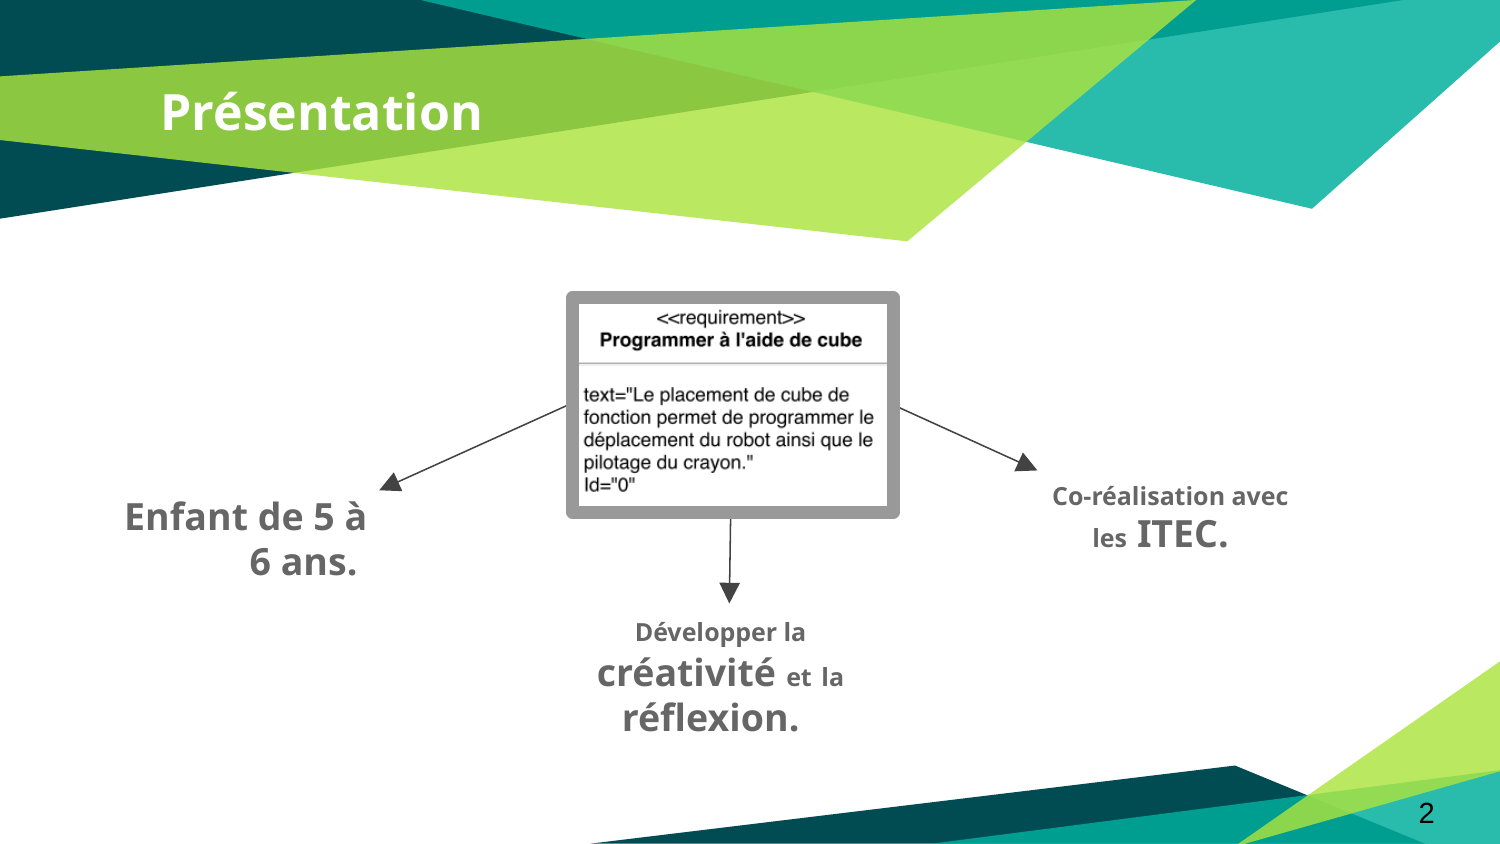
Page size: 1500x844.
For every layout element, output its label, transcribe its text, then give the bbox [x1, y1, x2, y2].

title Présentation [145, 65, 1355, 206]
picture [579, 304, 887, 506]
text_box Enfant de 5 à 6 ans. [86, 477, 383, 580]
slide_number <number> [1403, 779, 1494, 844]
text_box Développer la créativité et la réflexion. [572, 588, 869, 691]
text_box Co-réalisation avec les ITEC. [1022, 465, 1319, 568]
